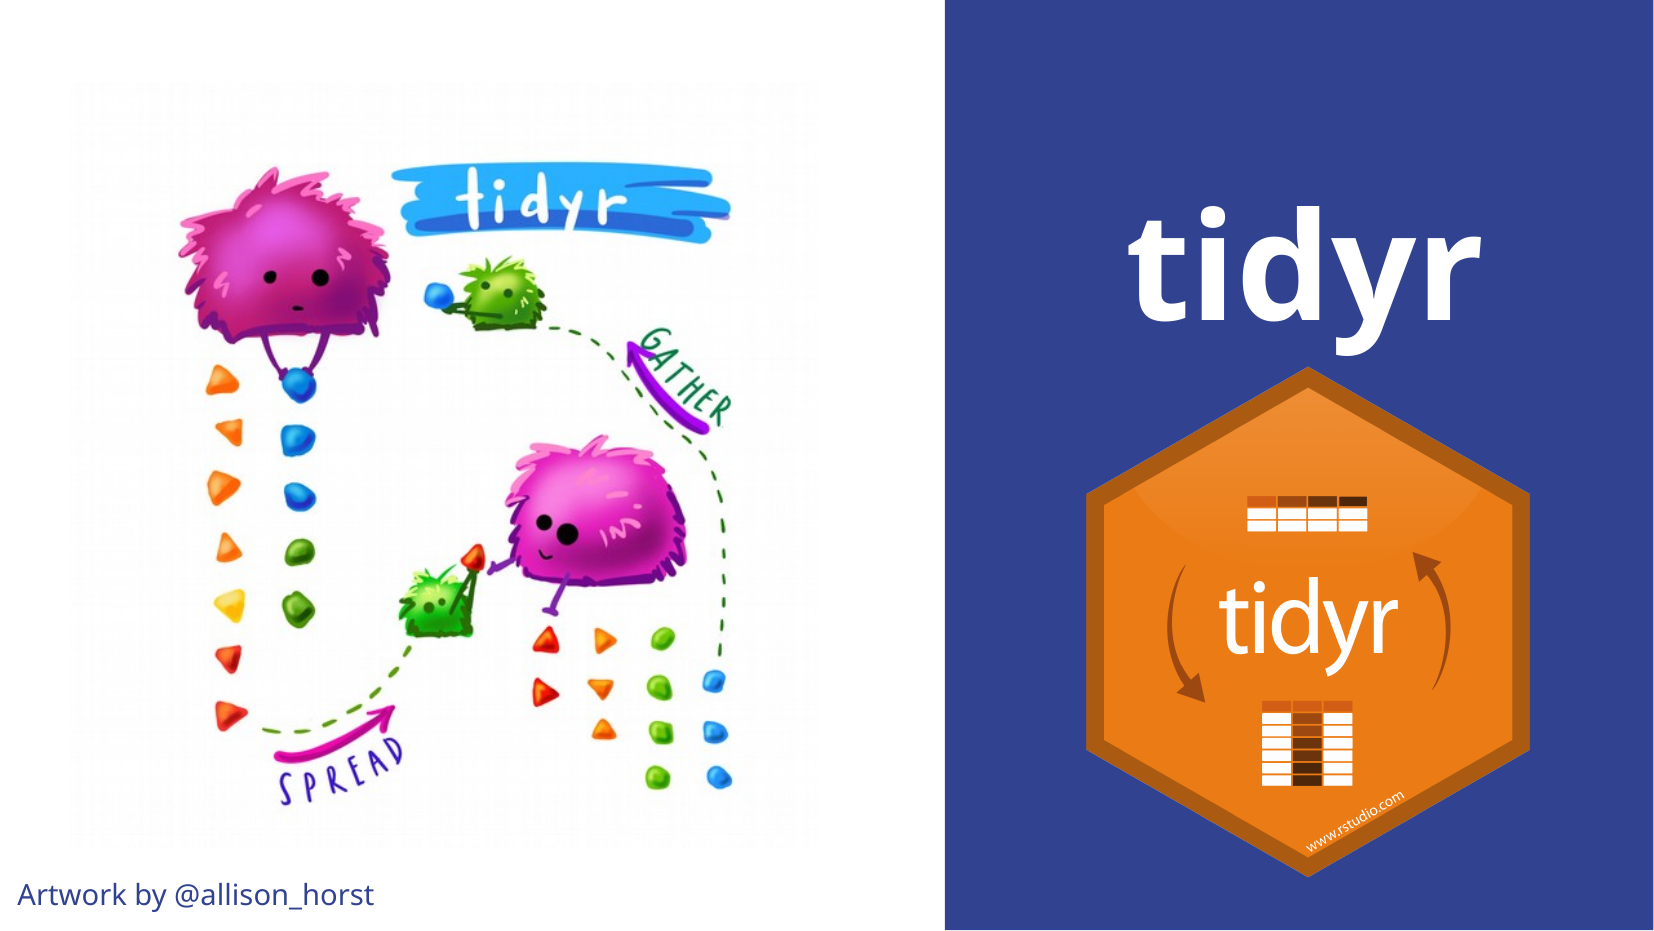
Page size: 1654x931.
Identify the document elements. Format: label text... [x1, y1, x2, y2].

text_box Artwork by @allison_horst [2, 866, 408, 922]
picture [70, 81, 820, 849]
text_box tidyr [1111, 152, 1505, 376]
text_box [944, 0, 1654, 931]
picture [1086, 366, 1530, 879]
